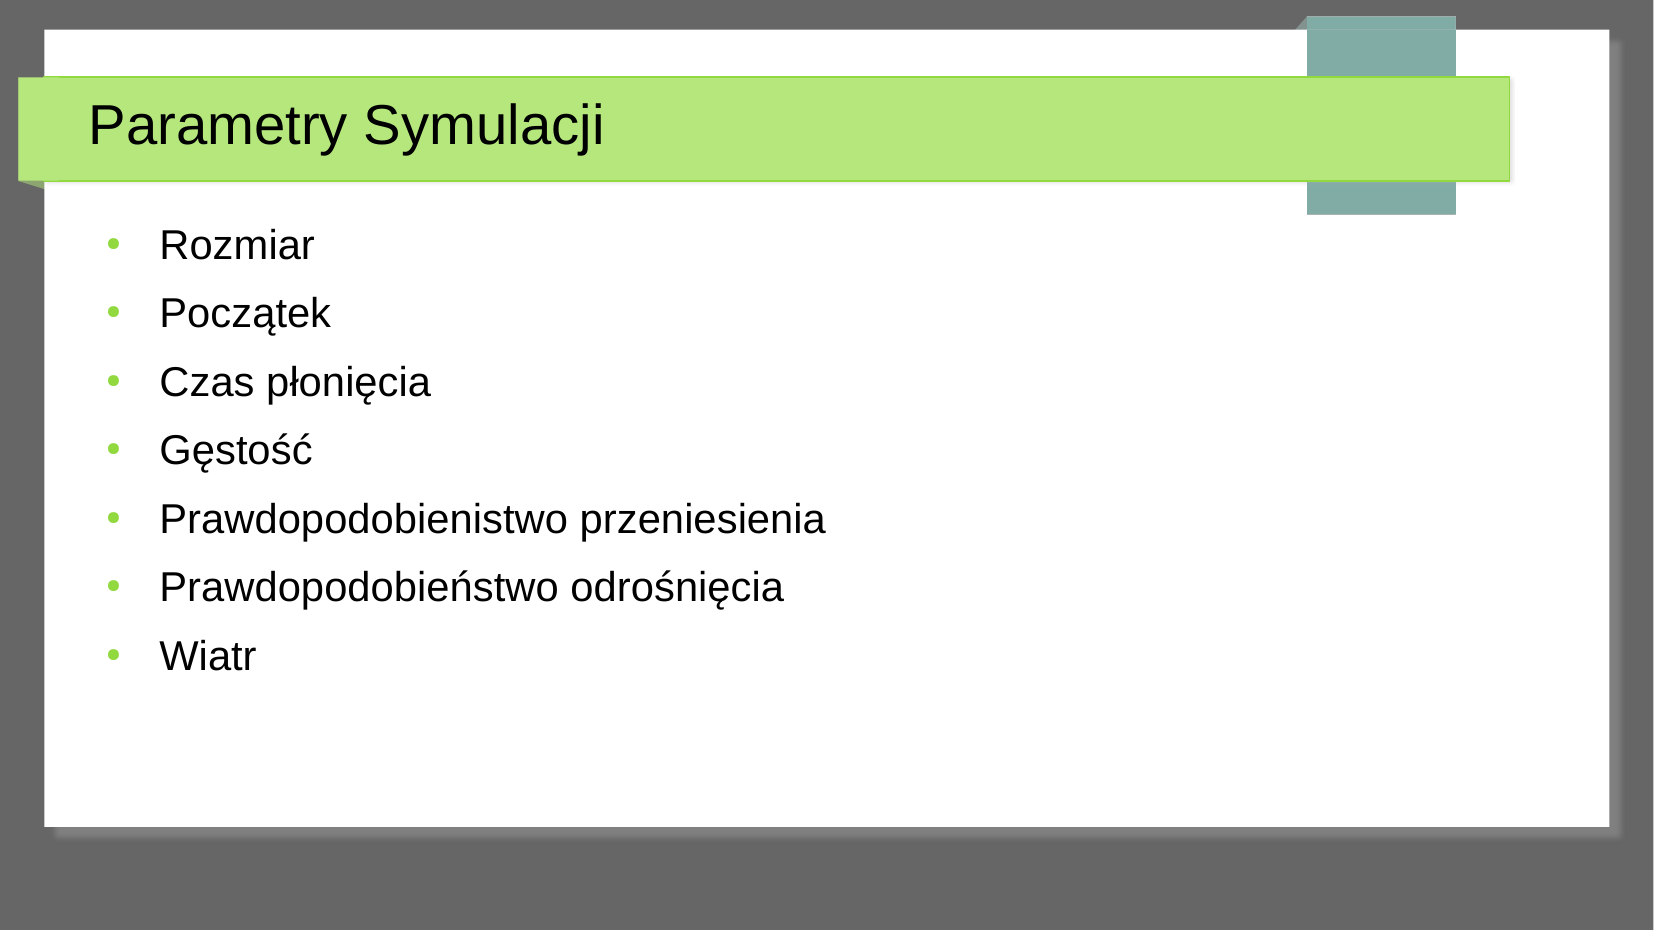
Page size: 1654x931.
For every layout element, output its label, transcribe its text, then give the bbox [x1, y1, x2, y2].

title Parametry Symulacji [88, 73, 1506, 178]
list Rozmiar Początek Czas płonięcia Gęstość Prawdopodobienistwo przeniesienia Prawdopodobieństwo odrośnięcia Wiatr [88, 221, 1565, 813]
